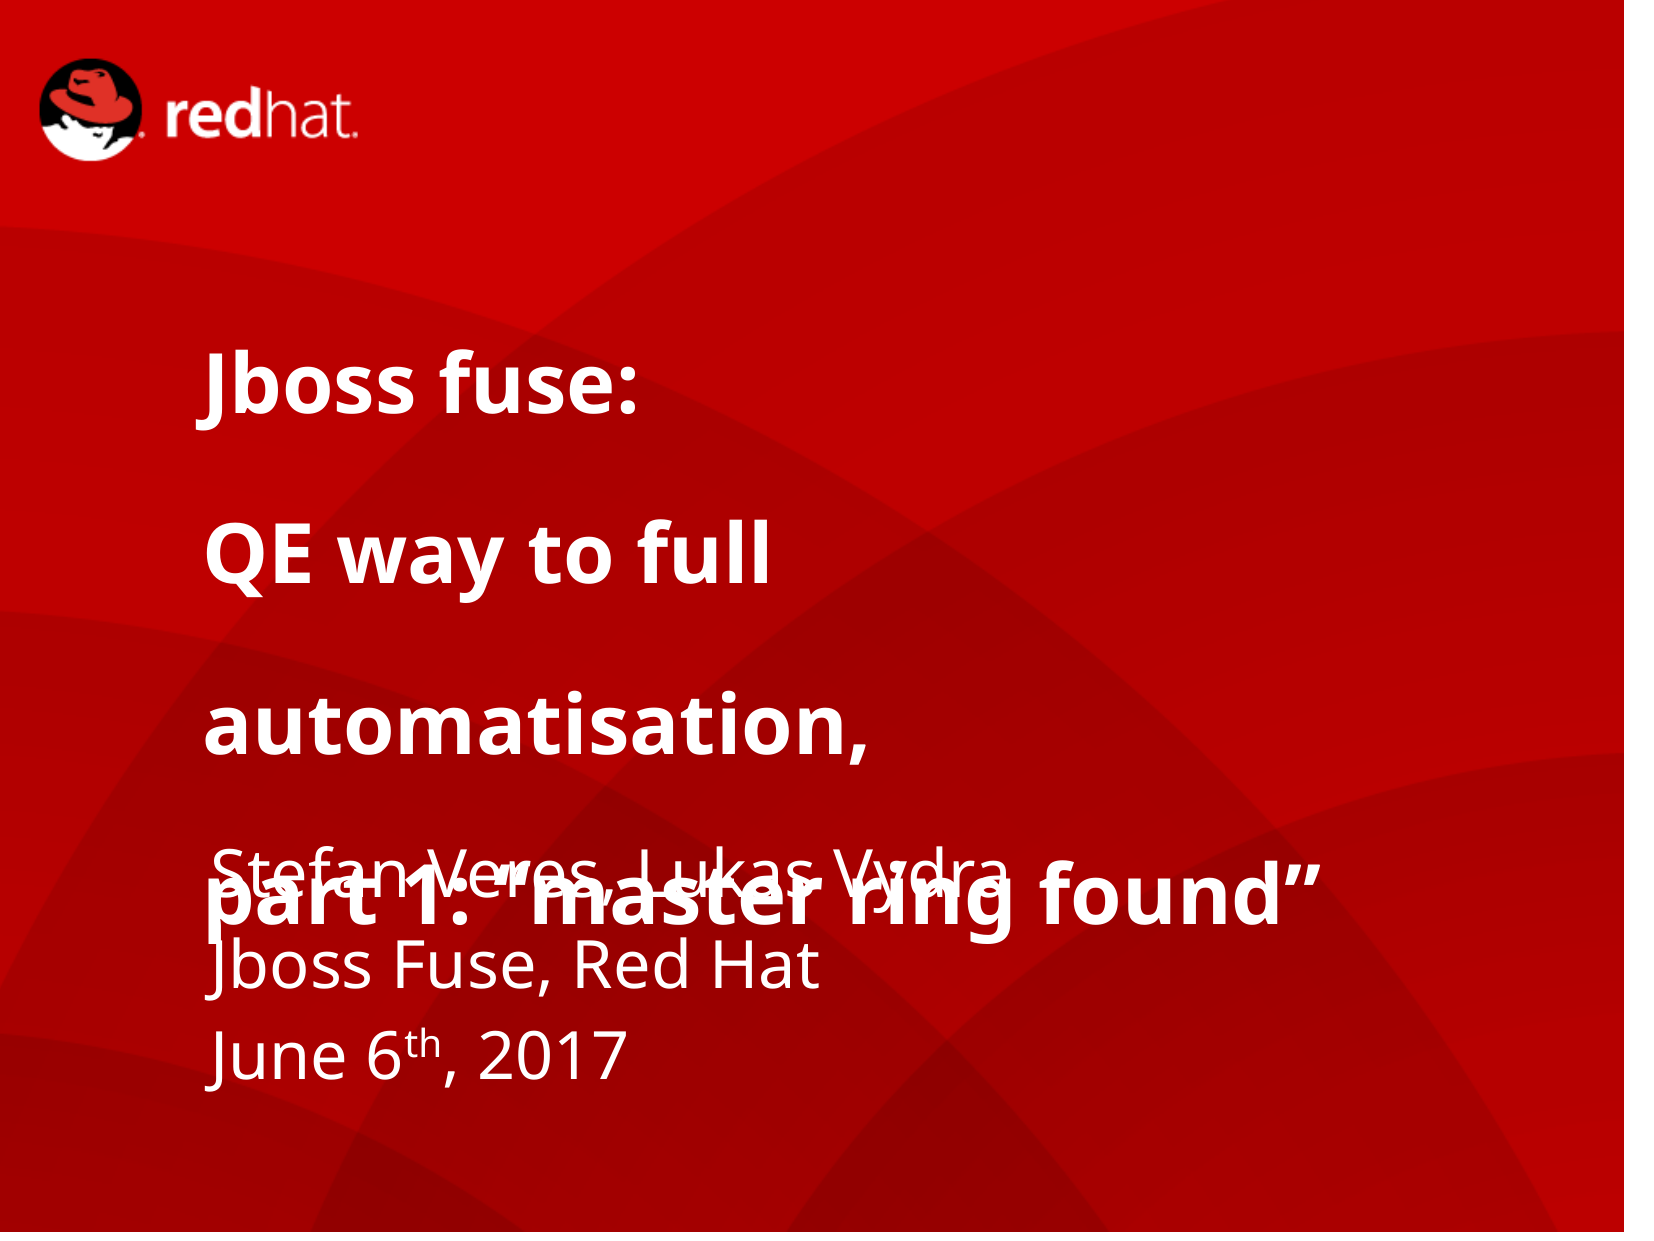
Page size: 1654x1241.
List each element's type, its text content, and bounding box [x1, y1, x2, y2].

text_box Jboss fuse: QE way to full automatisation, part 1: “master ring found” [187, 260, 1463, 698]
text_box Stefan Veres, Lukas Vydra Jboss Fuse, Red Hat June 6th, 2017 [195, 637, 1238, 1101]
picture [0, 0, 1624, 1232]
